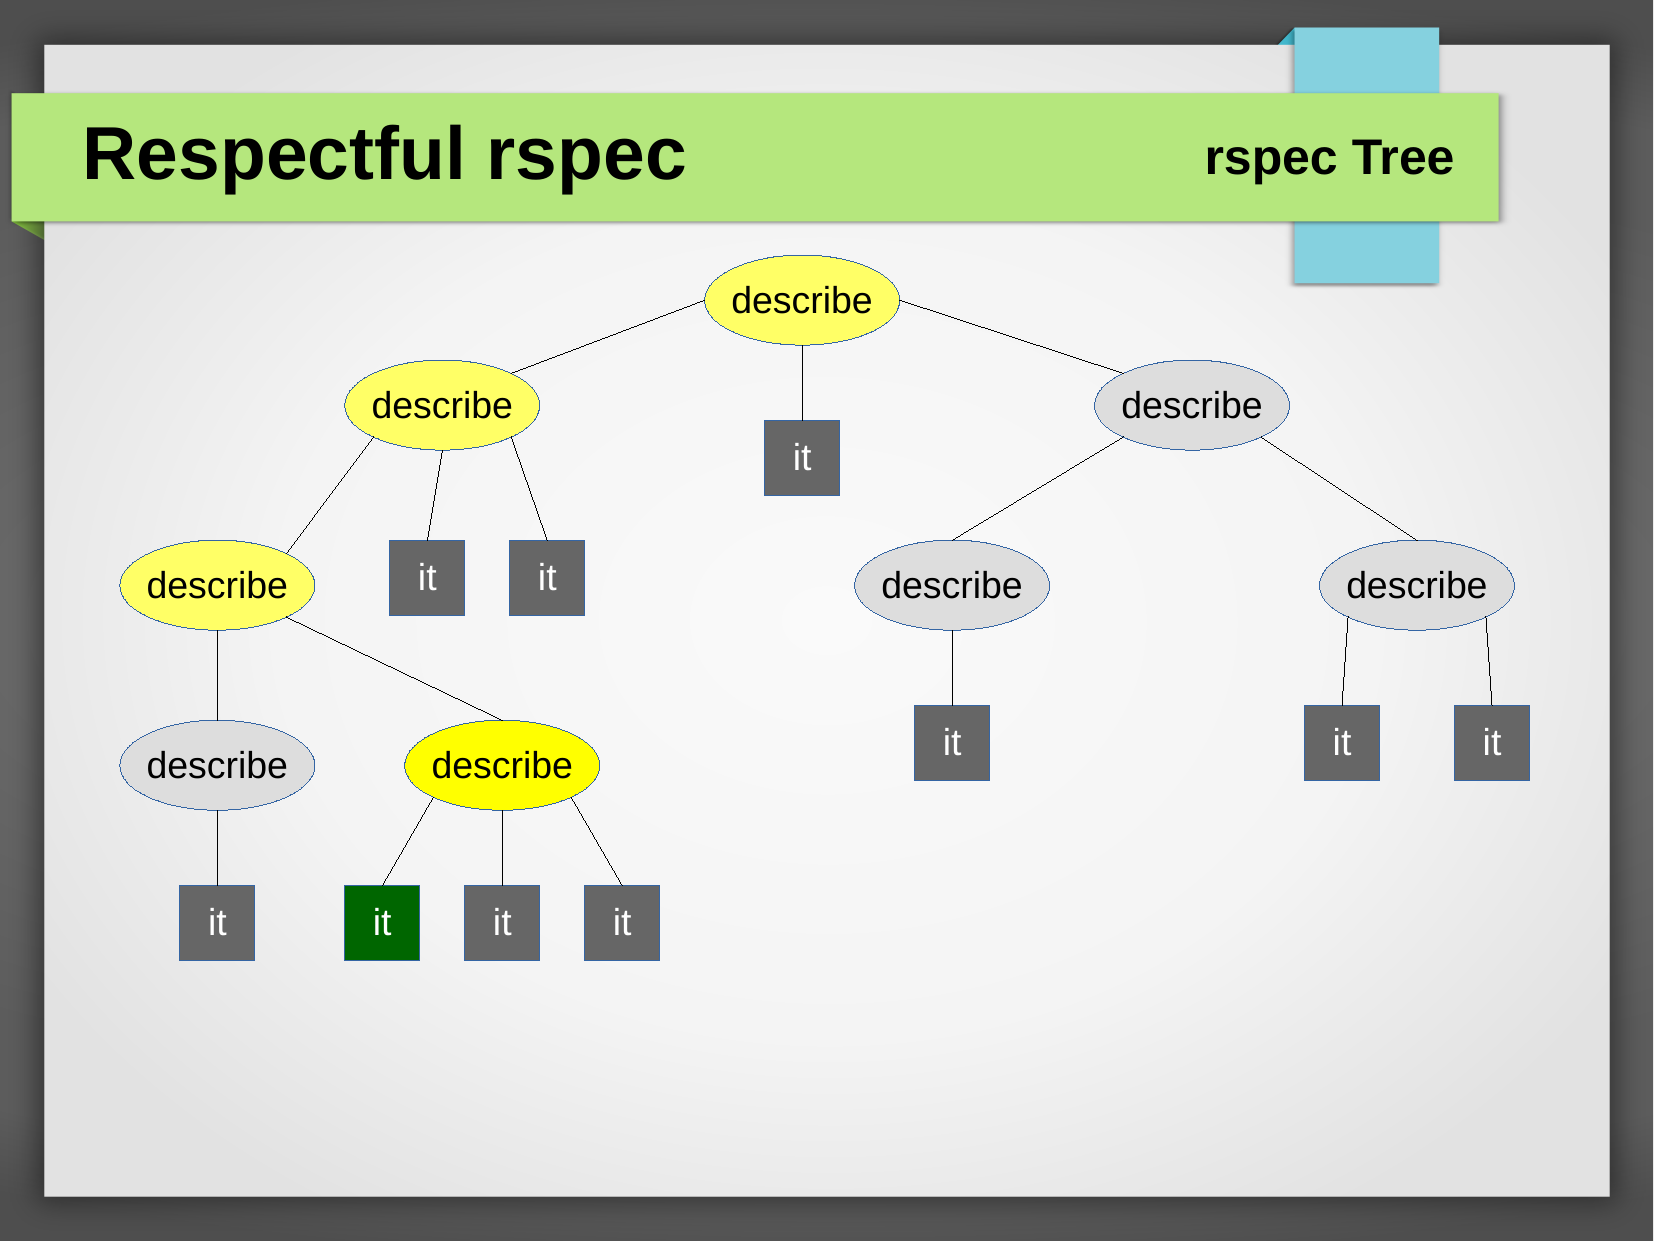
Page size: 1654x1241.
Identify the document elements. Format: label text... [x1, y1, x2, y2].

text_box it [1304, 705, 1380, 781]
text_box describe [119, 540, 315, 631]
text_box describe [1319, 540, 1515, 631]
text_box it [179, 885, 255, 961]
text_box it [914, 705, 990, 781]
text_box it [509, 540, 585, 616]
text_box it [1454, 705, 1530, 781]
text_box describe [344, 360, 540, 451]
text_box it [464, 885, 540, 961]
picture [0, 0, 1654, 1241]
text_box it [344, 885, 420, 961]
text_box describe [704, 255, 900, 346]
text_box it [764, 420, 840, 496]
title Respectful rspec [82, 94, 705, 213]
text_box describe [119, 720, 315, 811]
text_box describe [404, 720, 600, 811]
text_box describe [854, 540, 1050, 631]
text_box describe [1094, 360, 1290, 451]
title rspec Tree [869, 97, 1455, 216]
text_box it [389, 540, 465, 616]
text_box it [584, 885, 660, 961]
